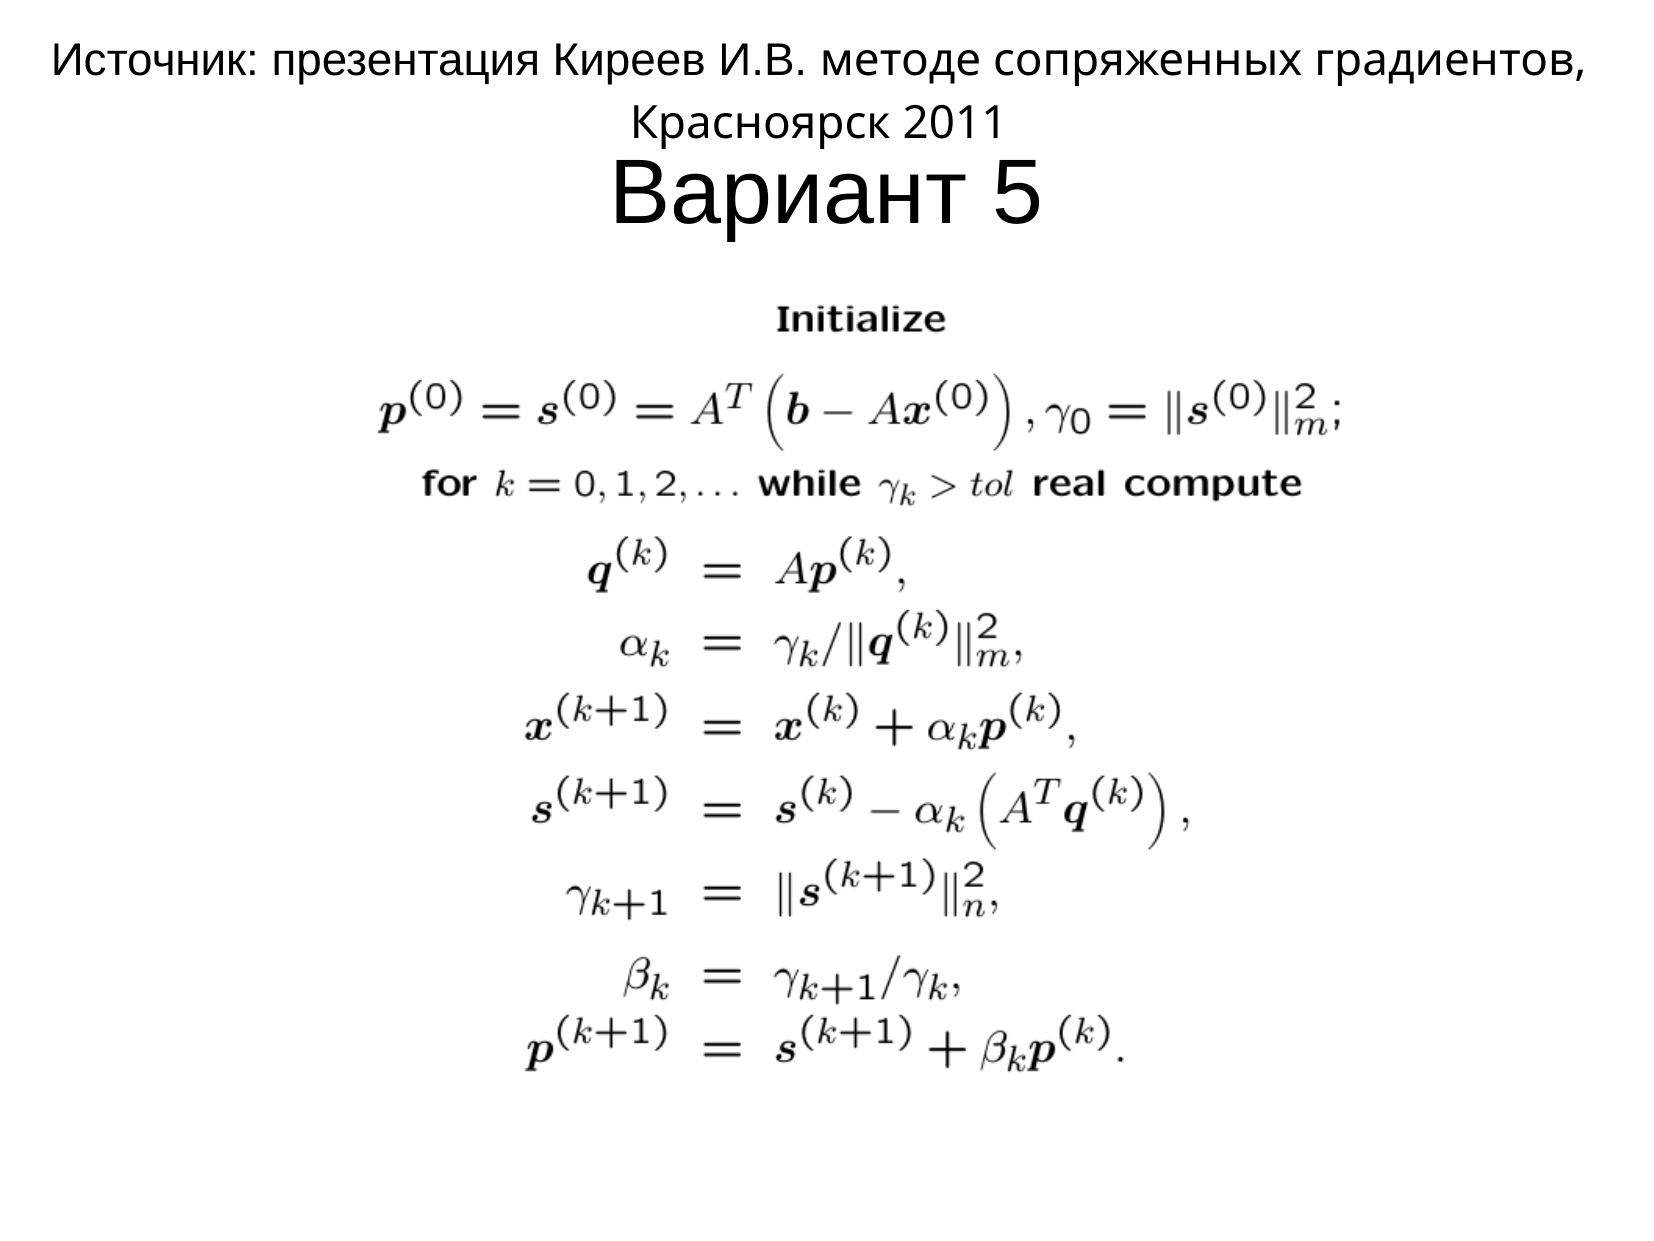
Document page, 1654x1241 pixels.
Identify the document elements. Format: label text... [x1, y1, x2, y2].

text_box Источник: презентация Киреев И.В. методе сопряженных градиентов, Красноярск 2011 [0, 26, 1654, 189]
title Вариант 5 [82, 189, 1571, 296]
picture [336, 299, 1382, 1134]
